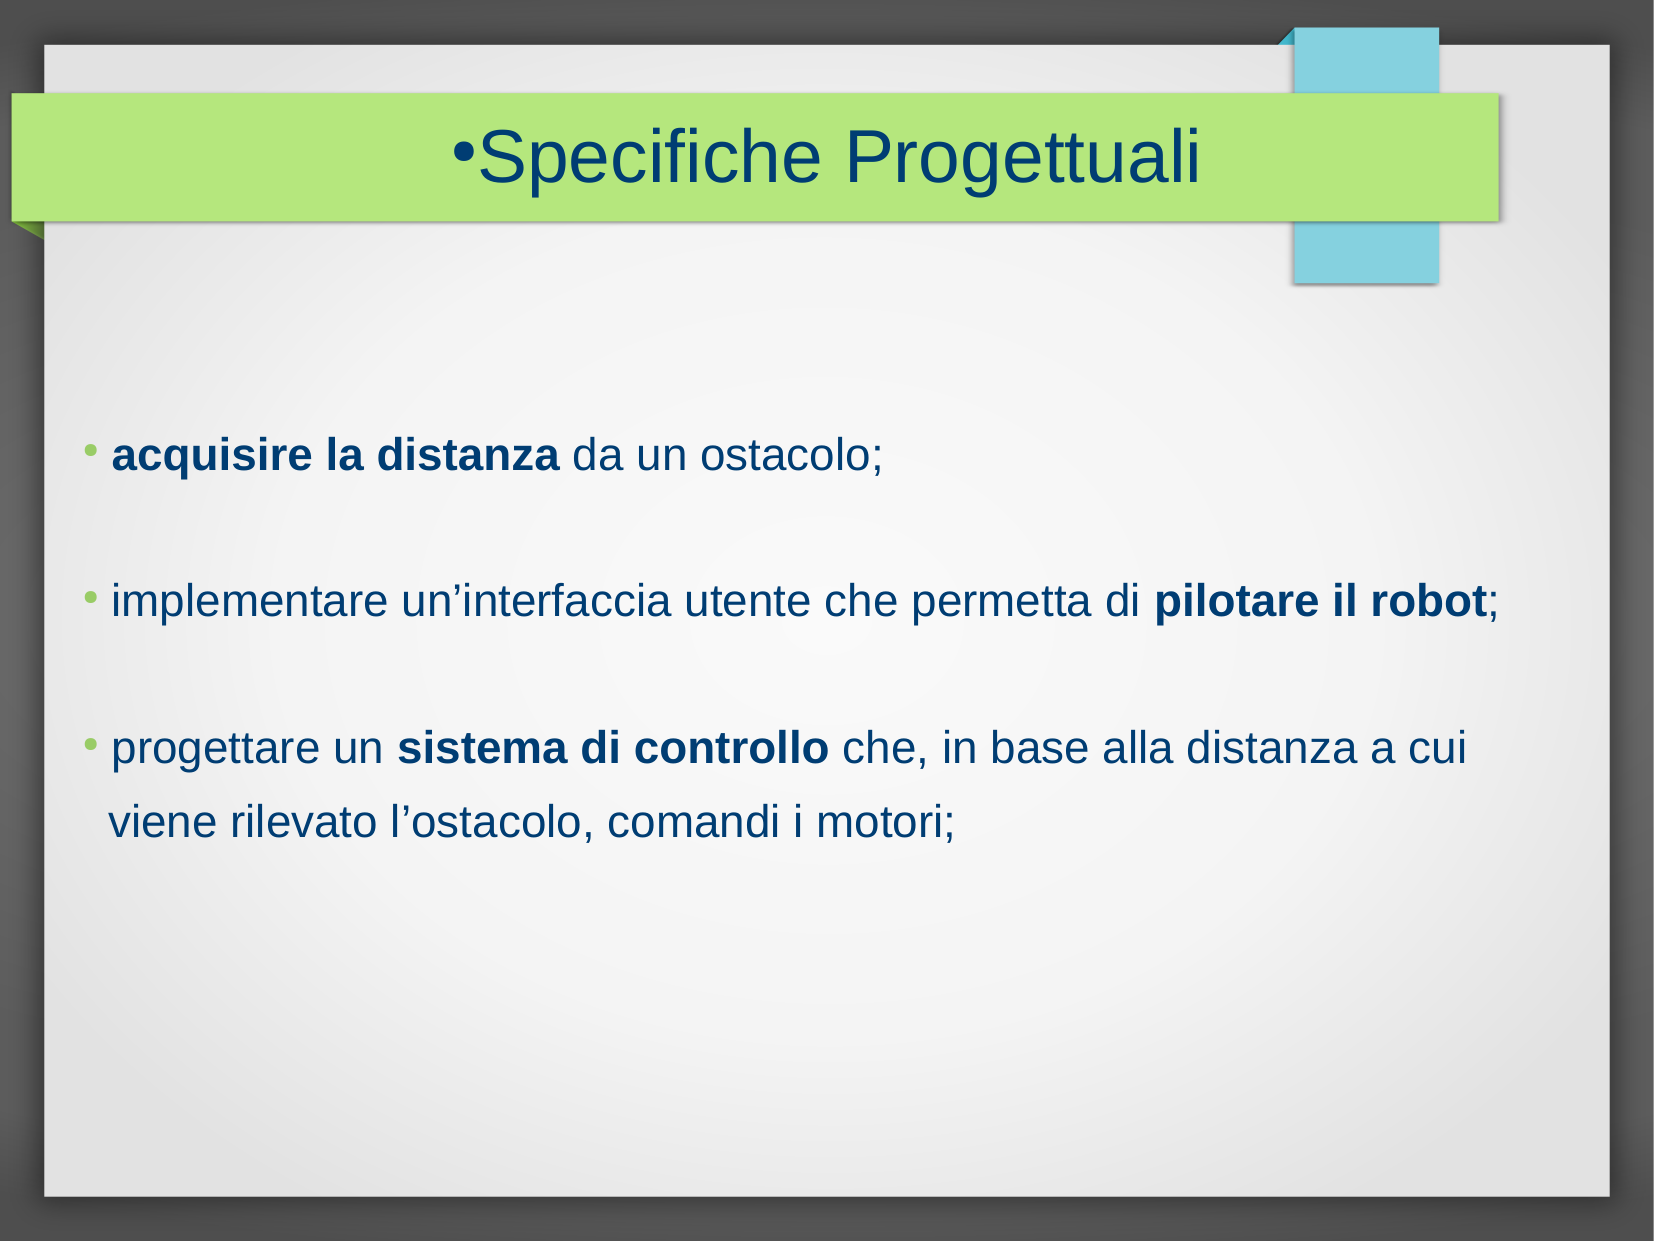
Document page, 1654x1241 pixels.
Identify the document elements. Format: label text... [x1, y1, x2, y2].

picture [0, 0, 1654, 1241]
title Specifiche Progettuali [82, 49, 1571, 257]
list acquisire la distanza da un ostacolo; implementare un’interfaccia utente che permetta di pilotare il robot; progettare un sistema di controllo che, in base alla distanza a cui viene rilevato l’ostacolo, comandi i motori; [82, 435, 1572, 1146]
